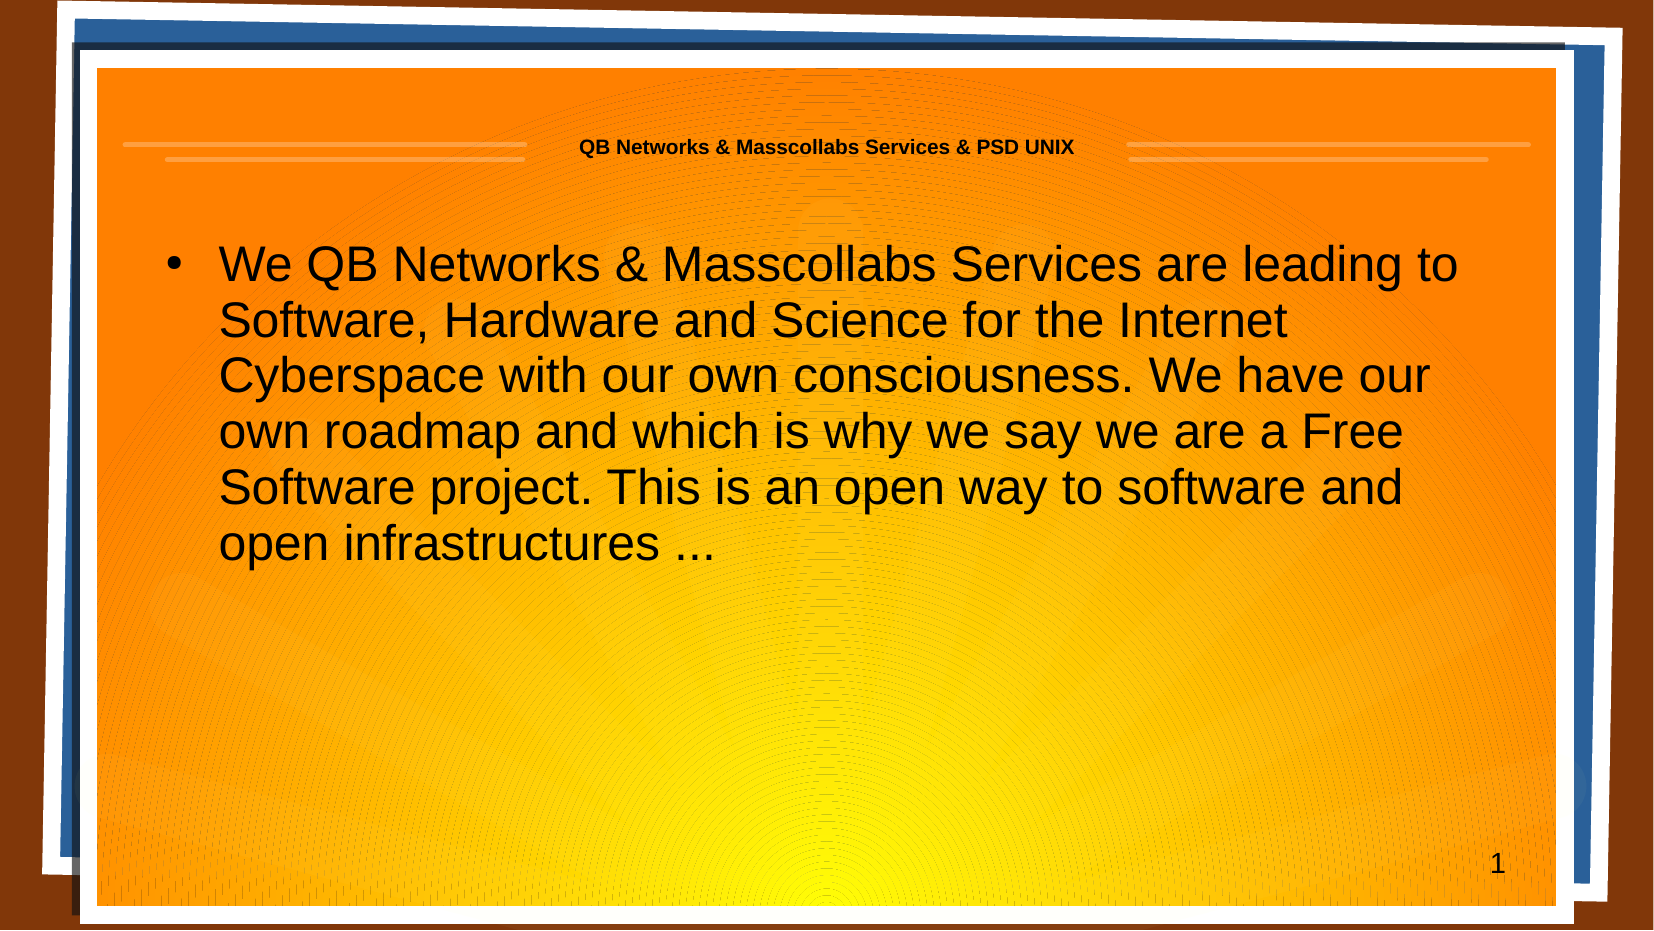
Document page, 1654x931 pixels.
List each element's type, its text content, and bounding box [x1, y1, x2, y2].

title QB Networks & Masscollabs Services & PSD UNIX [531, 73, 1123, 222]
list We QB Networks & Masscollabs Services are leading to Software, Hardware and Science for the Internet Cyberspace with our own consciousness. We have our own roadmap and which is why we say we are a Free Software project. This is an open way to software and open infrastructures ... [147, 236, 1506, 827]
